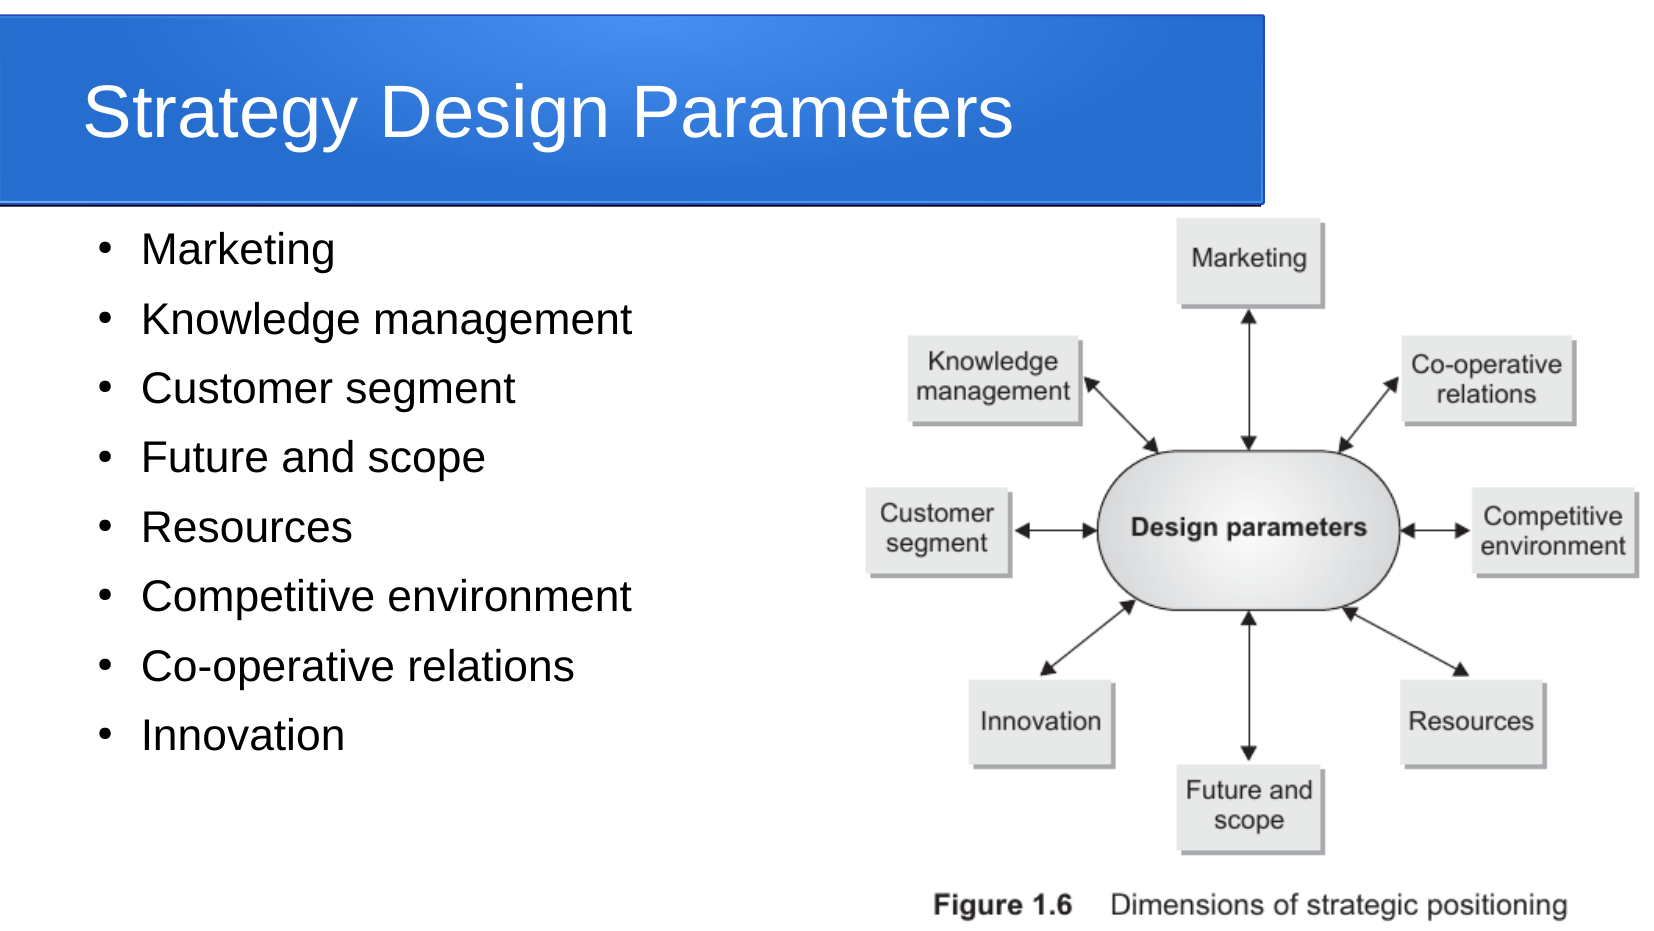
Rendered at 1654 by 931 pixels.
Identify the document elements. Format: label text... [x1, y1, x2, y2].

list Marketing Knowledge management Customer segment Future and scope Resources Competitive environment Co-operative relations Innovation [82, 224, 855, 764]
title Strategy Design Parameters [82, 35, 1235, 189]
picture [855, 209, 1652, 929]
